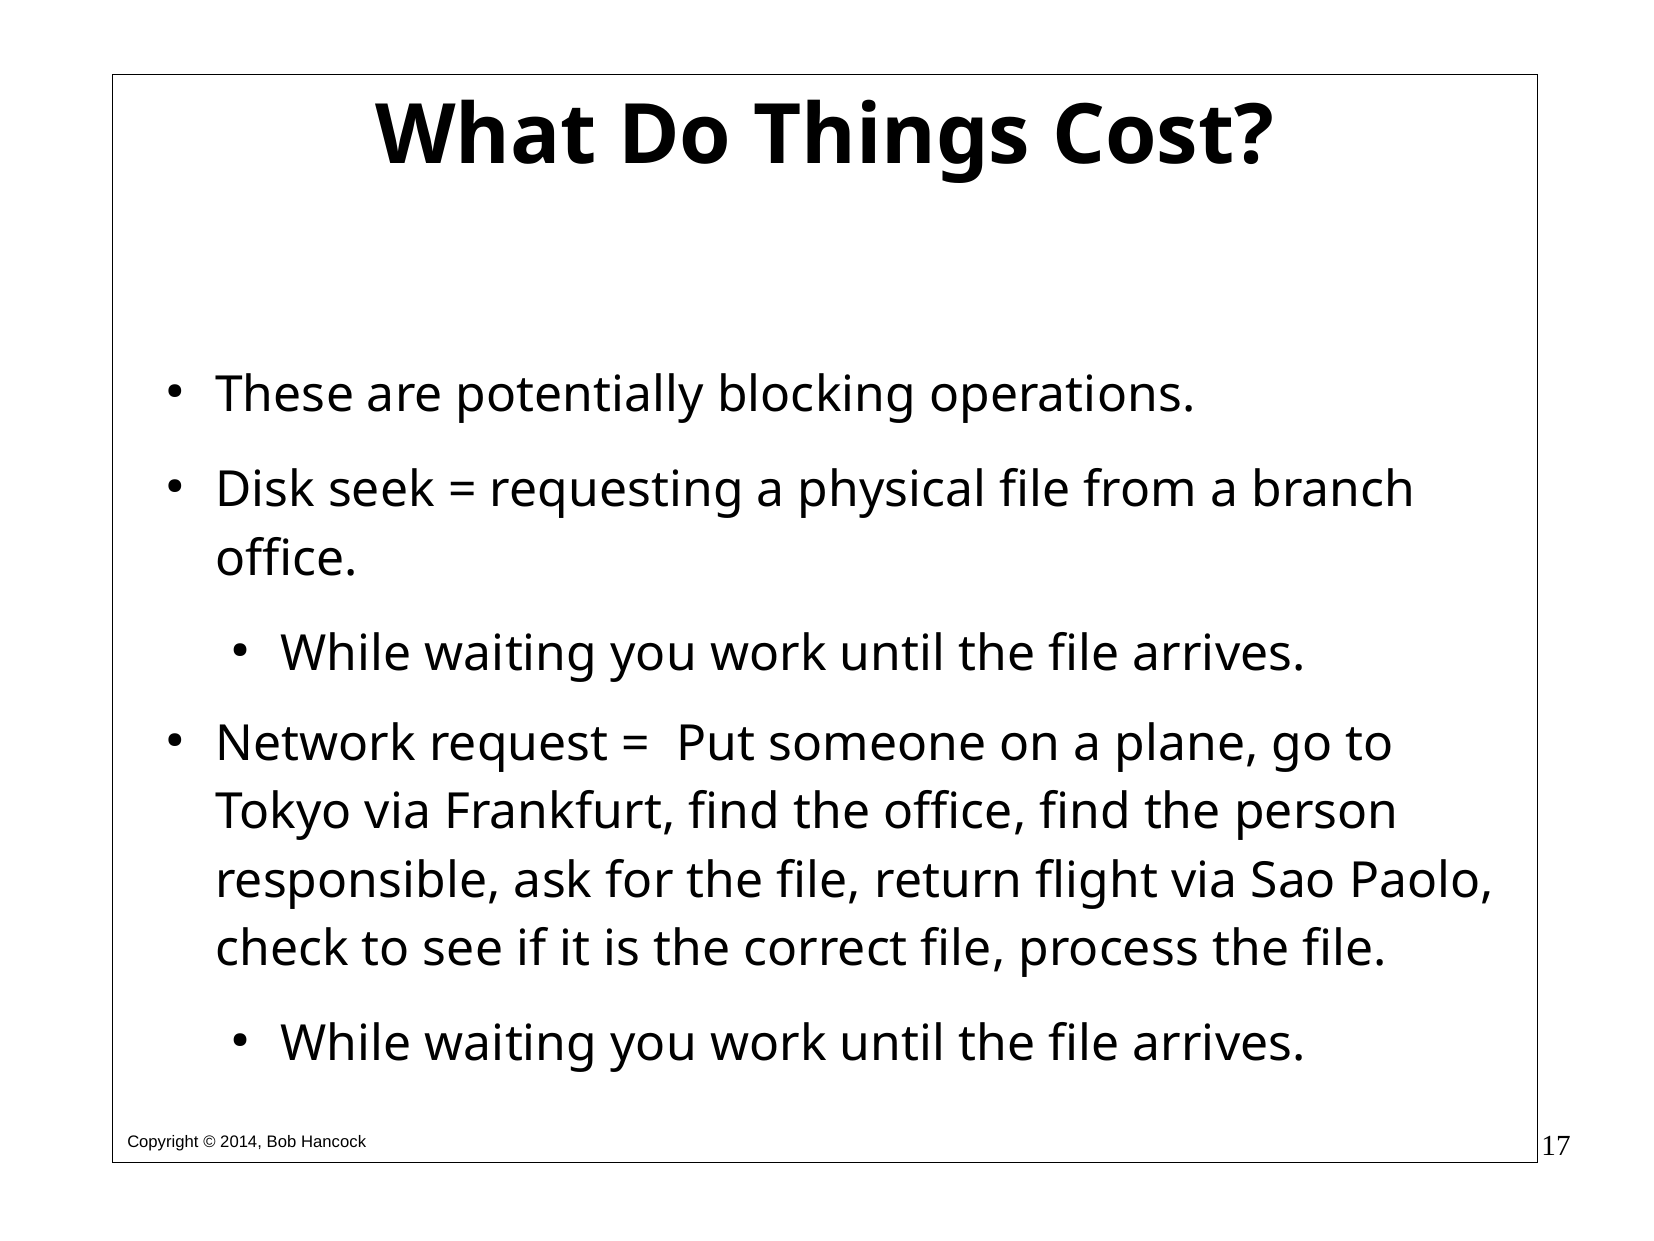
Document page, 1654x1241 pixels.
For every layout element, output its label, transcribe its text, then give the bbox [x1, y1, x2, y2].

title What Do Things Cost? [112, 75, 1538, 188]
text_box Copyright © 2014, Bob Hancock [112, 1125, 382, 1159]
list These are potentially blocking operations. Disk seek = requesting a physical file from a branch office. While waiting you work until the file arrives. Network request = Put someone on a plane, go to Tokyo via Frankfurt, find the office, find the person responsible, ask for the file, return flight via Sao Paolo, check to see if it is the correct file, process the file. While waiting you work until the file arrives. [150, 262, 1501, 1126]
